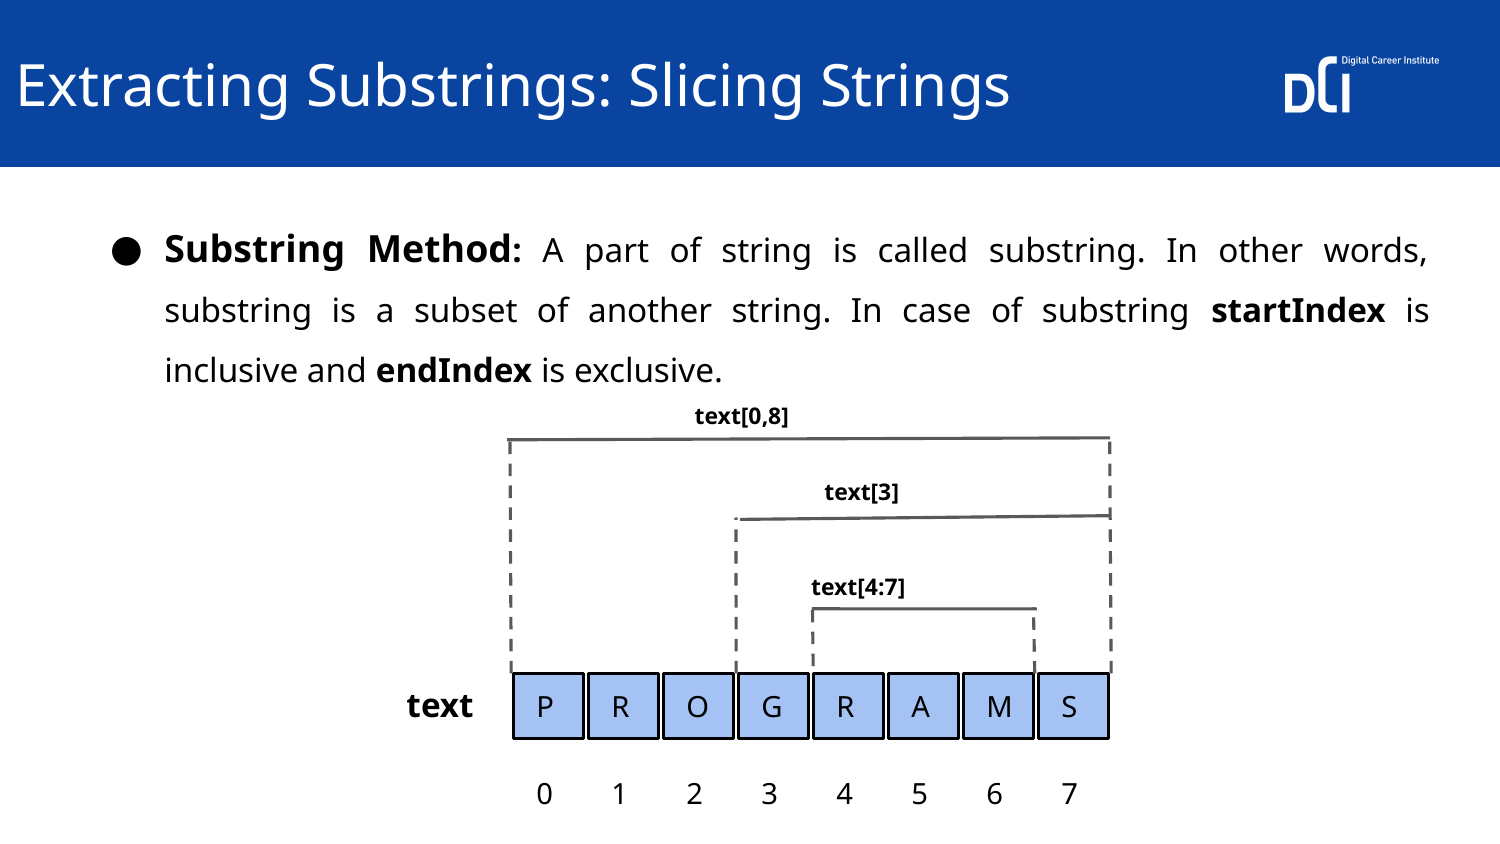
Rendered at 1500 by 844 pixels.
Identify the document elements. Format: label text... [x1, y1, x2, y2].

text_box M [963, 673, 1034, 739]
text_box 7 [1038, 760, 1109, 826]
text_box 6 [963, 760, 1034, 826]
text_box 2 [663, 760, 734, 826]
text_box S [1038, 673, 1109, 739]
picture [1275, 44, 1445, 123]
text_box R [813, 673, 884, 739]
text_box 0 [513, 760, 584, 826]
text_box text[3] [809, 462, 1038, 517]
title Extracting Substrings: Slicing Strings [0, 0, 1500, 167]
text_box 3 [738, 760, 809, 826]
text_box R [588, 673, 659, 739]
text_box Substring Method: A part of string is called substring. In other words, substring is a subset of another string. In case of substring startIndex is inclusive and endIndex is exclusive. [74, 187, 1445, 405]
text_box A [888, 673, 959, 739]
text_box O [663, 673, 734, 739]
text_box 5 [888, 760, 959, 826]
text_box 1 [588, 760, 659, 826]
text_box 4 [813, 760, 884, 826]
text_box text[4:7] [795, 557, 1048, 615]
text_box P [513, 673, 584, 739]
text_box text [391, 669, 500, 740]
text_box text[0,8] [679, 440, 931, 445]
text_box G [738, 673, 809, 739]
text_box text[0,8] [679, 386, 931, 437]
